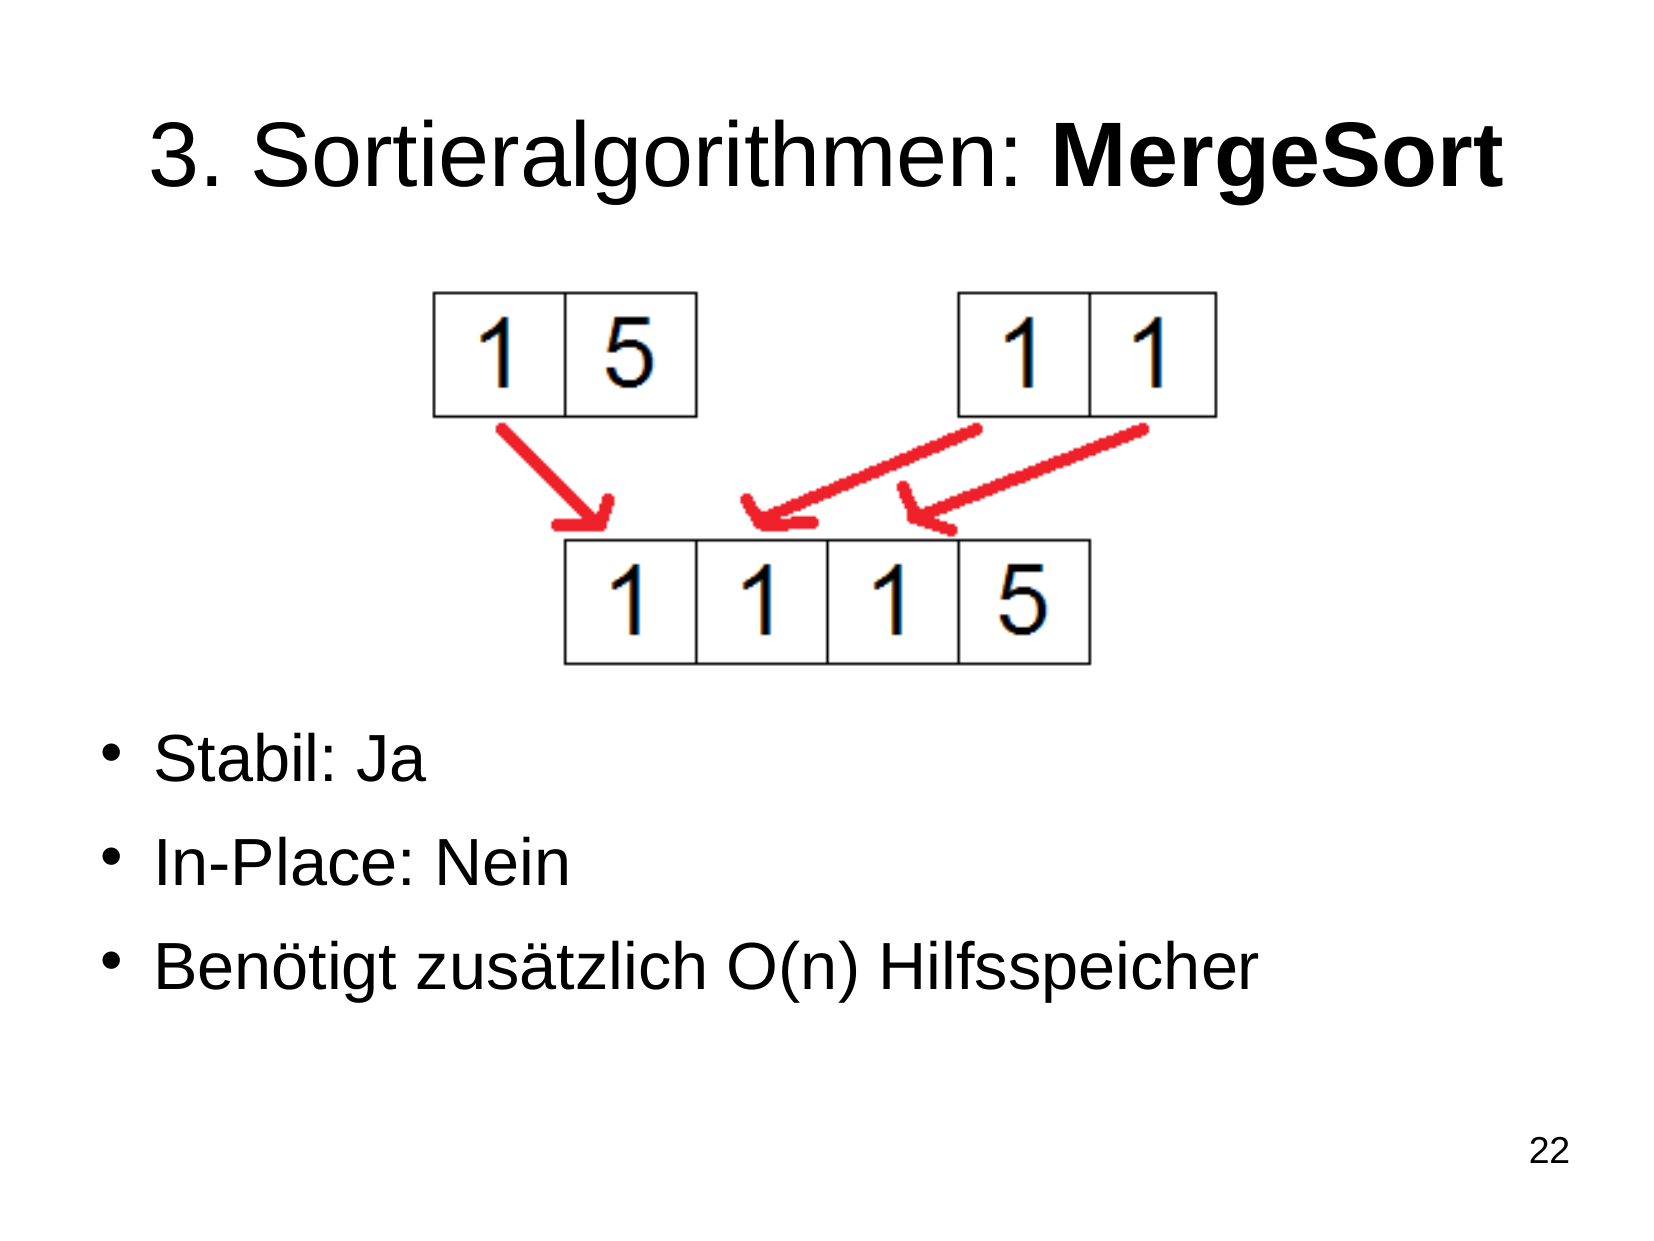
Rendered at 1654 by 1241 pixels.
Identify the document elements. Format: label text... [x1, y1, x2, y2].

title 3. Sortieralgorithmen: MergeSort [82, 49, 1571, 257]
list Stabil: Ja In-Place: Nein Benötigt zusätzlich O(n) Hilfsspeicher [82, 717, 1571, 1109]
picture [431, 290, 1223, 681]
